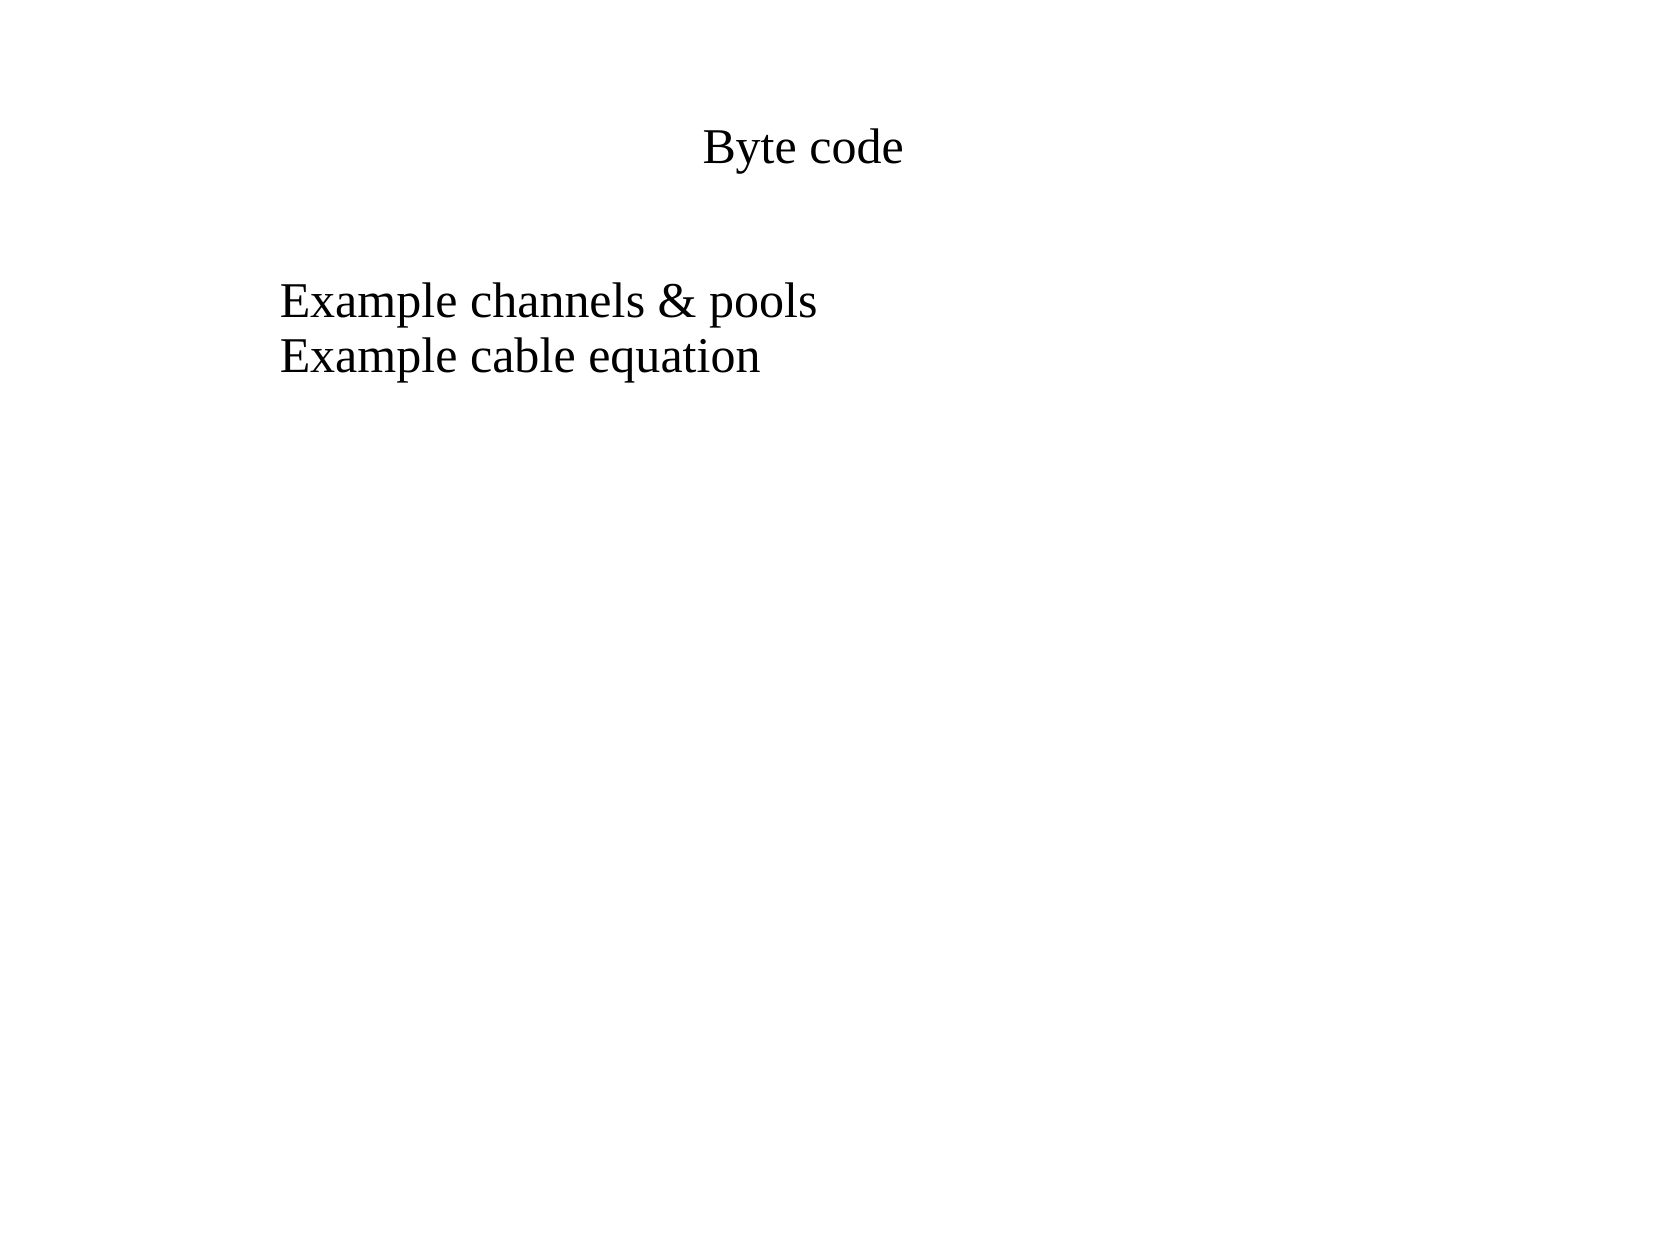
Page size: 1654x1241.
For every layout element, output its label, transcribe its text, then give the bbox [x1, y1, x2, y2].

text_box Example channels & pools Example cable equation [279, 272, 819, 412]
text_box Byte code [702, 116, 905, 178]
